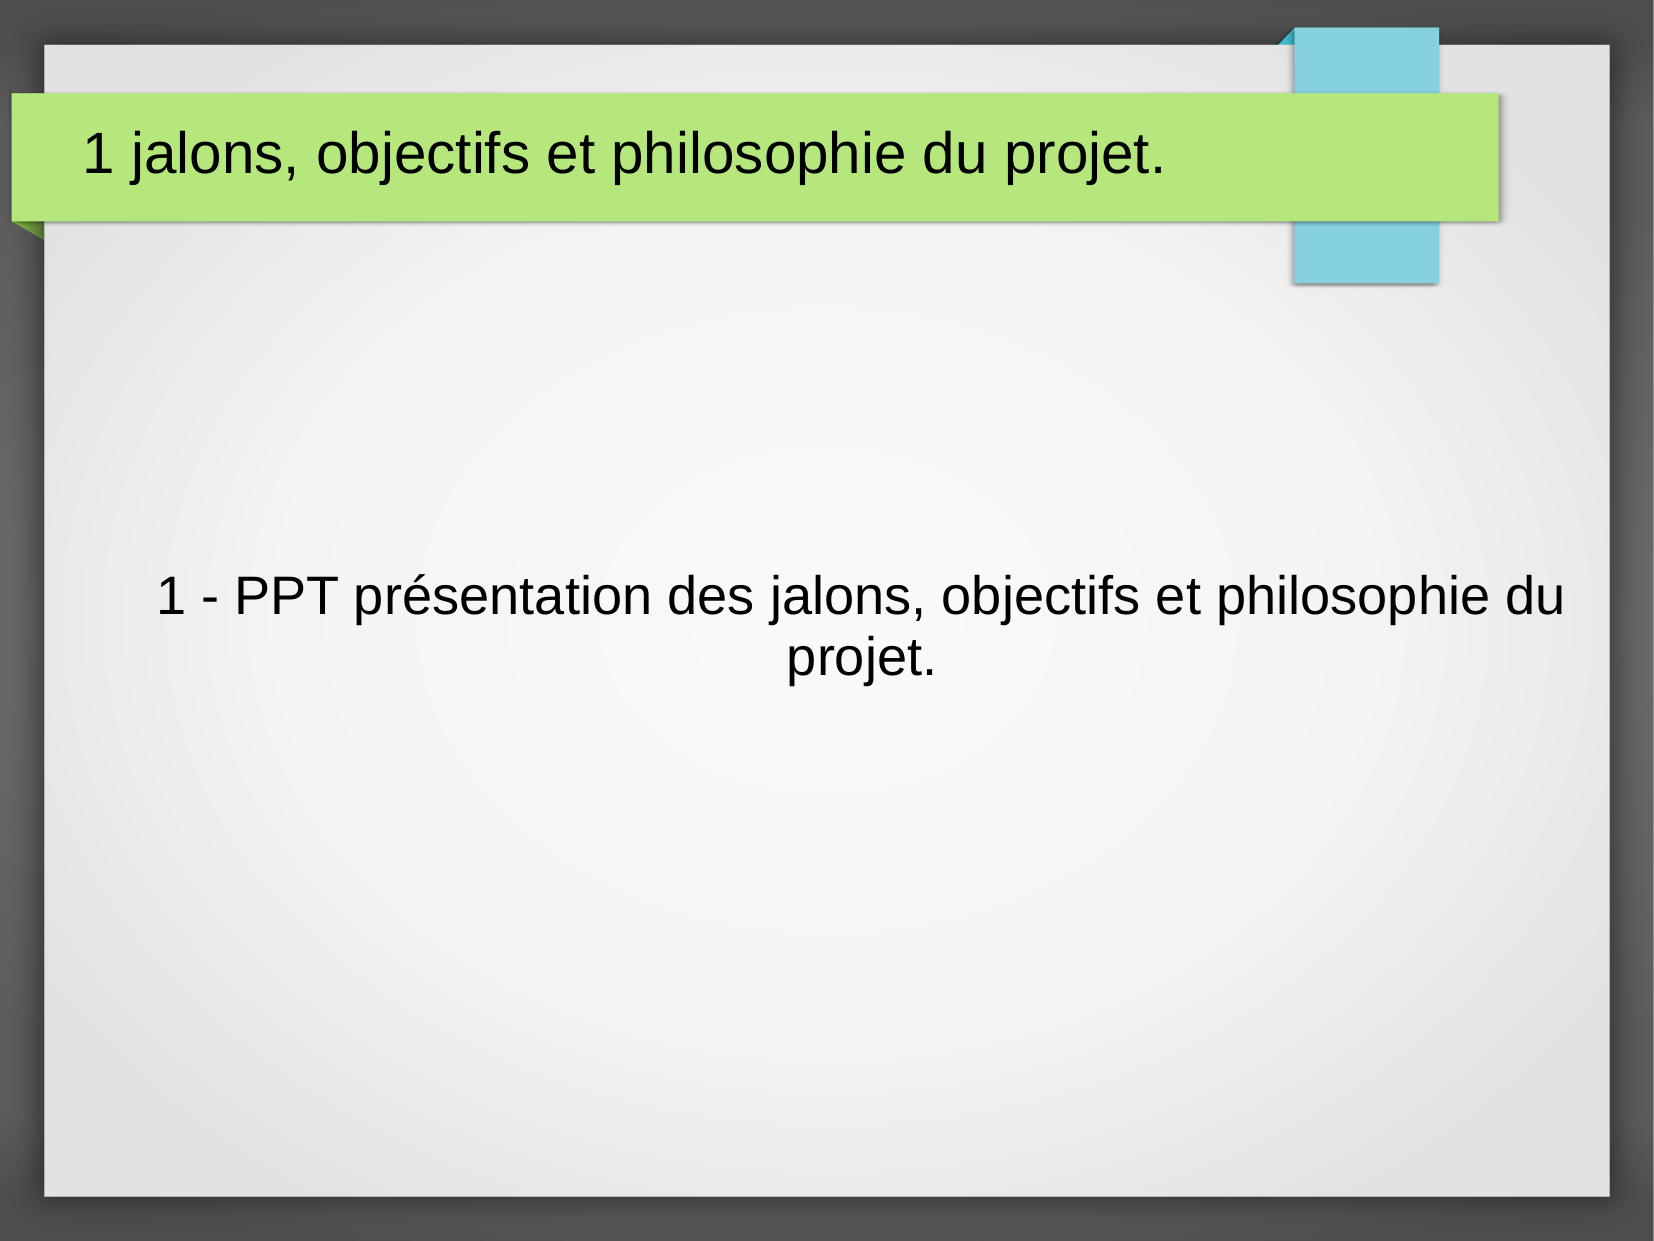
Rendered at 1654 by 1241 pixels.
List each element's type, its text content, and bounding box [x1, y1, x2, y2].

list 1 - PPT présentation des jalons, objectifs et philosophie du projet. [82, 295, 1571, 1015]
title 1 jalons, objectifs et philosophie du projet. [82, 94, 1264, 213]
picture [0, 0, 1654, 1241]
